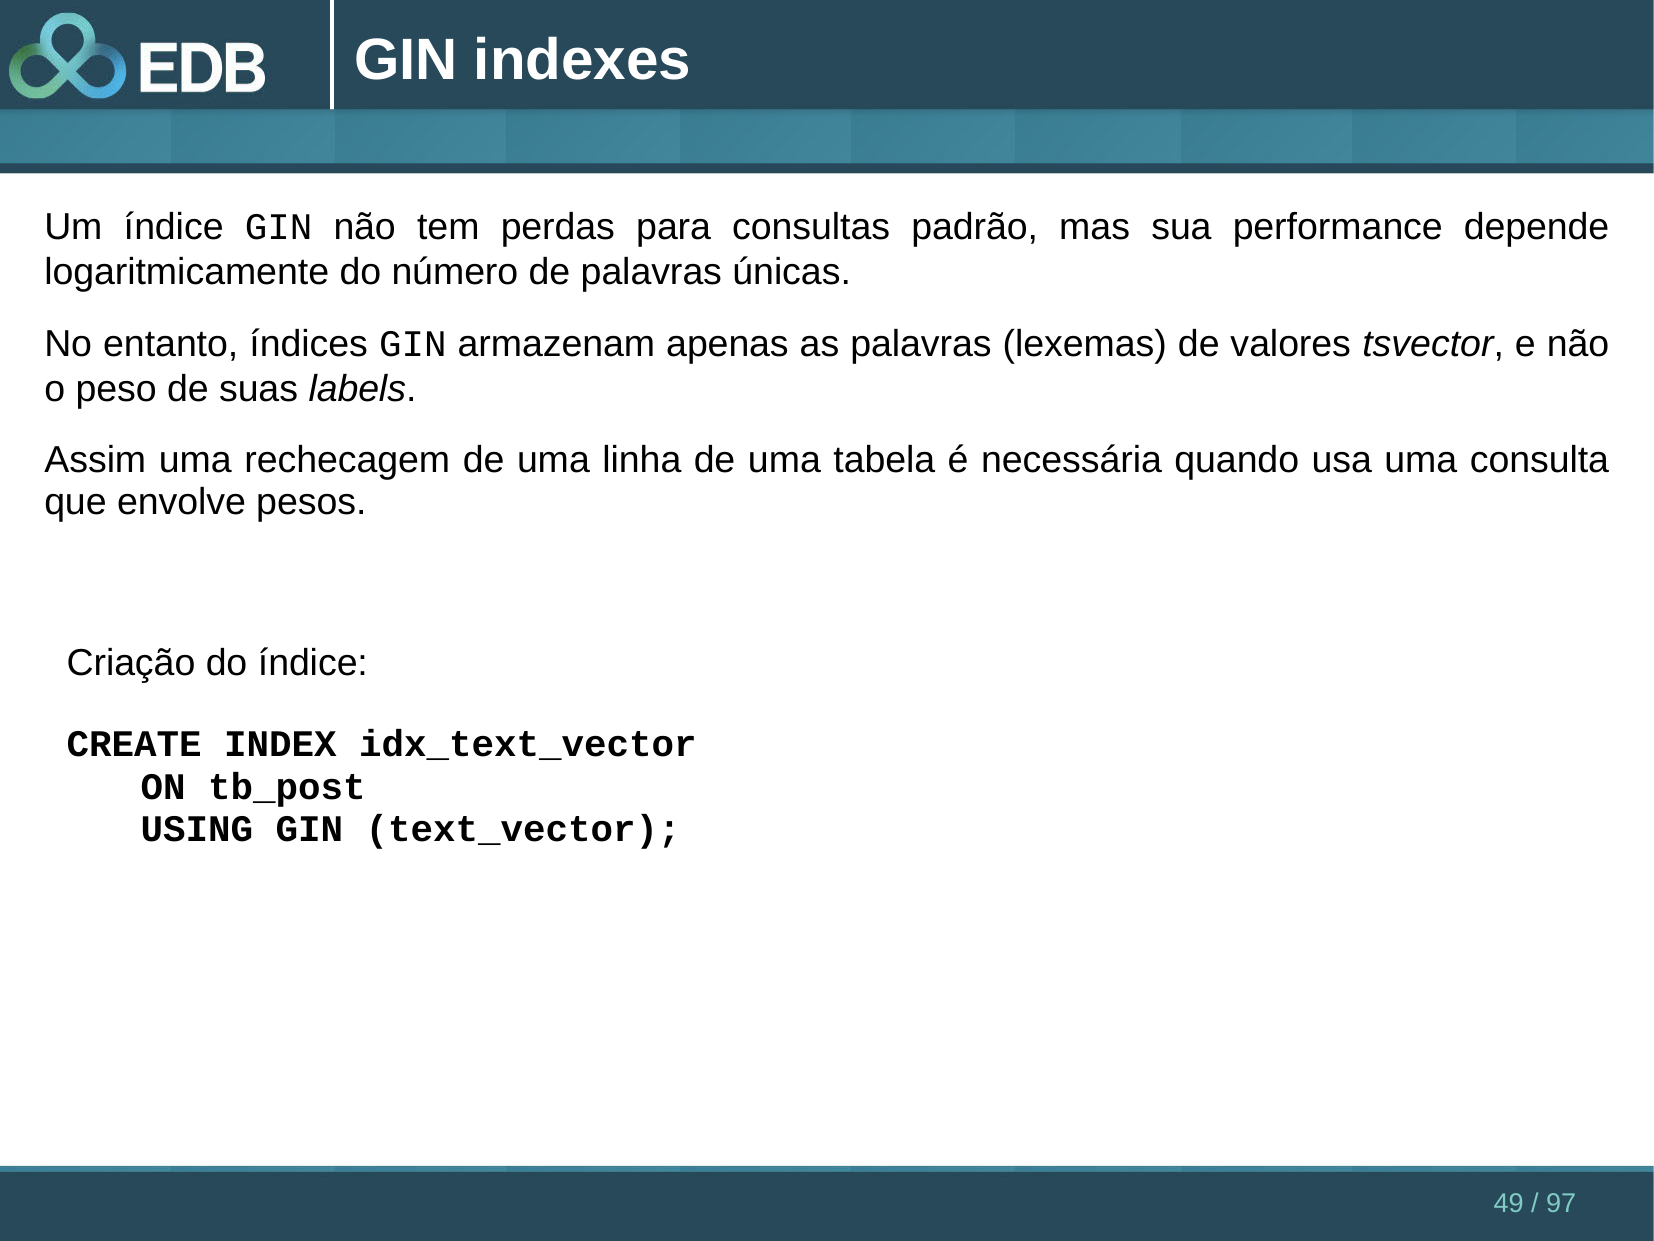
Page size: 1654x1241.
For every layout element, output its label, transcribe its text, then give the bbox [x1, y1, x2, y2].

text_box Criação do índice: CREATE INDEX idx_text_vector ON tb_post USING GIN (text_vector); [51, 634, 739, 861]
title GIN indexes [354, 0, 1625, 125]
text_box Um índice GIN não tem perdas para consultas padrão, mas sua performance depende logaritmicamente do número de palavras únicas. No entanto, índices GIN armazenam apenas as palavras (lexemas) de valores tsvector, e não o peso de suas labels. Assim uma rechecagem de uma linha de uma tabela é necessária quando usa uma consulta que envolve pesos. [29, 197, 1625, 768]
picture [0, 0, 1654, 1241]
